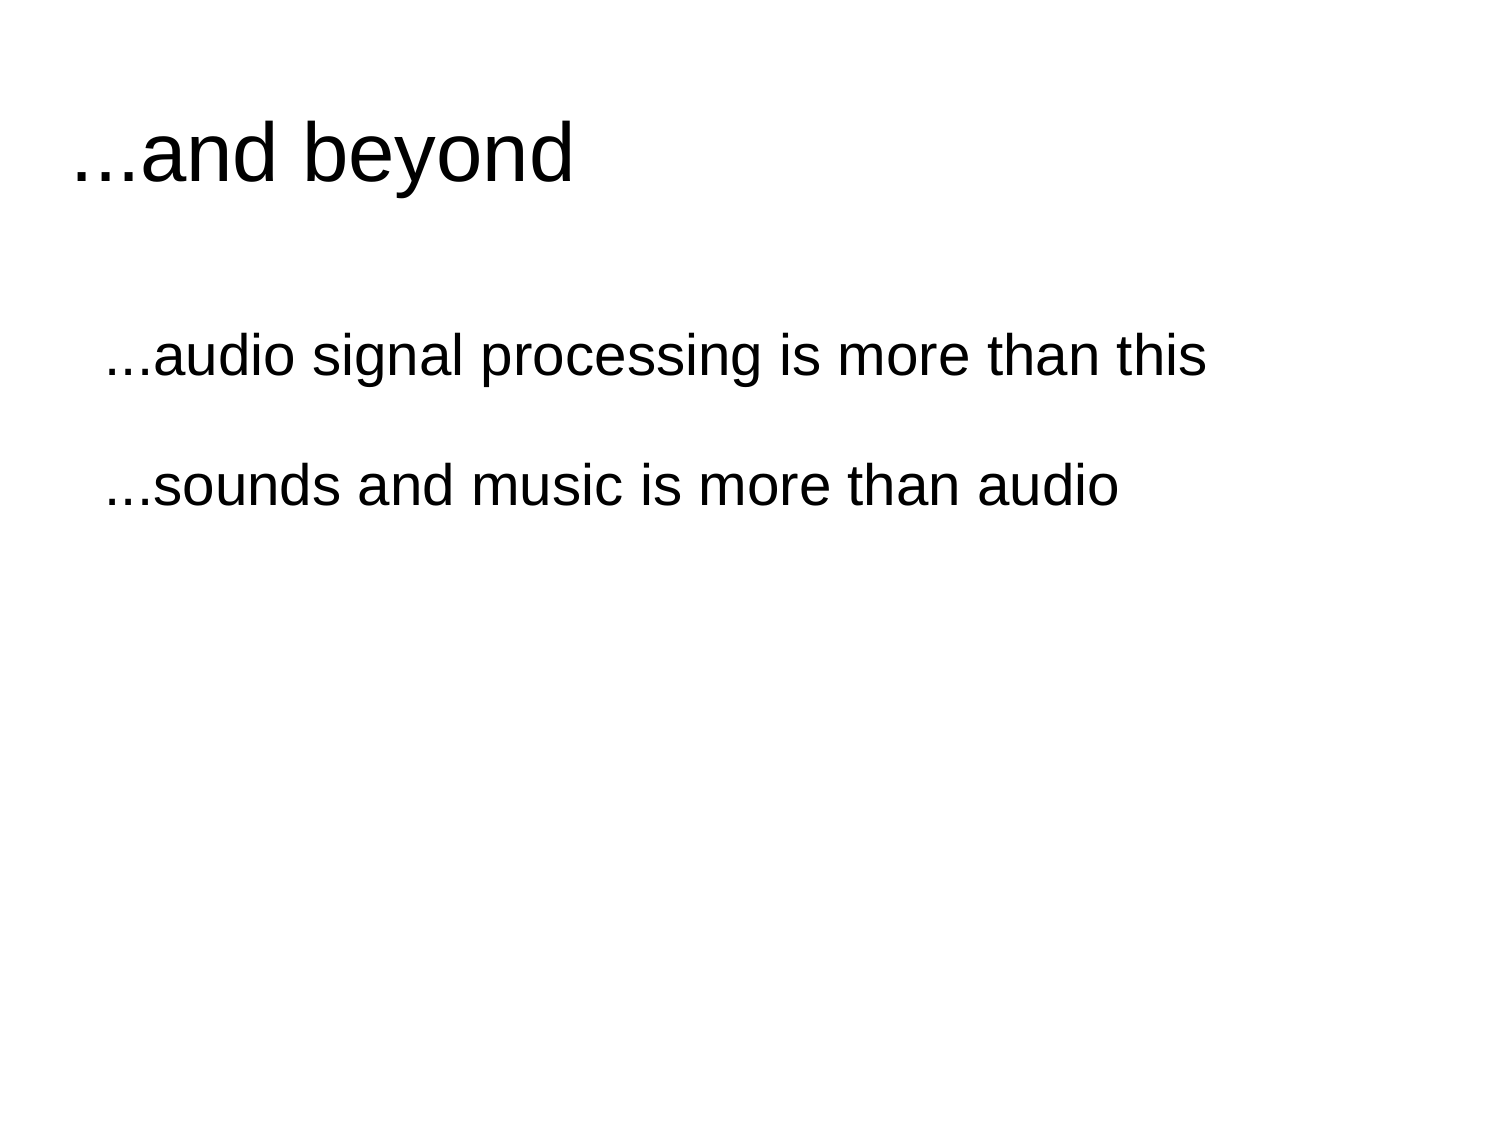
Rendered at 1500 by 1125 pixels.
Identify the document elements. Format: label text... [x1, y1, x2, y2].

text_box ...audio signal processing is more than this ...sounds and music is more than audio [90, 315, 1441, 911]
title ...and beyond [70, 49, 1456, 257]
